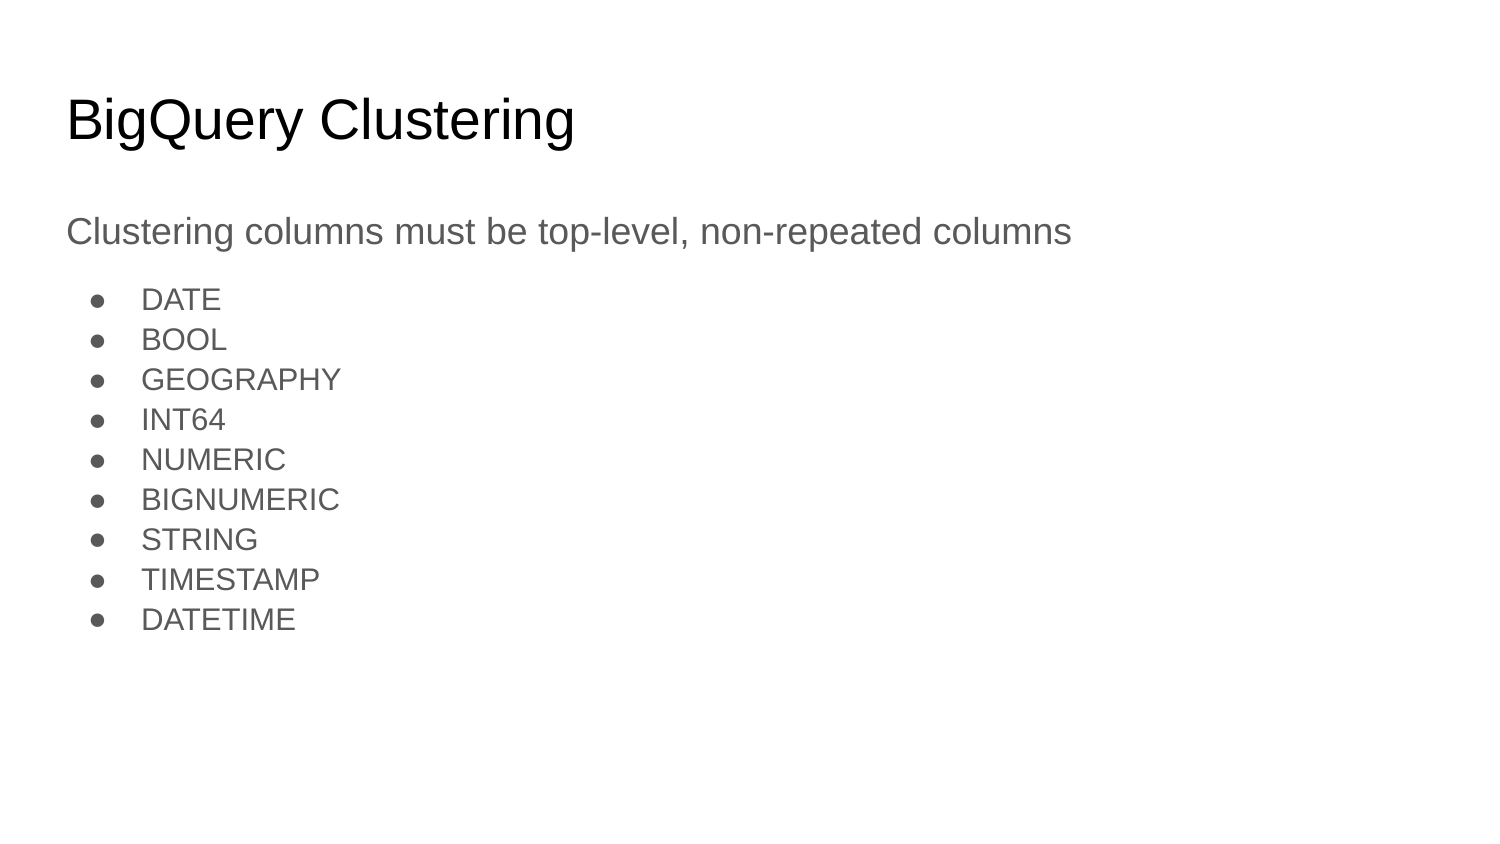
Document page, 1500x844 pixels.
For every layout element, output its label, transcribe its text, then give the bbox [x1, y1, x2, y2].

title BigQuery Clustering [51, 72, 1449, 167]
list Clustering columns must be top-level, non-repeated columns DATE BOOL GEOGRAPHY INT64 NUMERIC BIGNUMERIC STRING TIMESTAMP DATETIME [51, 189, 1449, 750]
